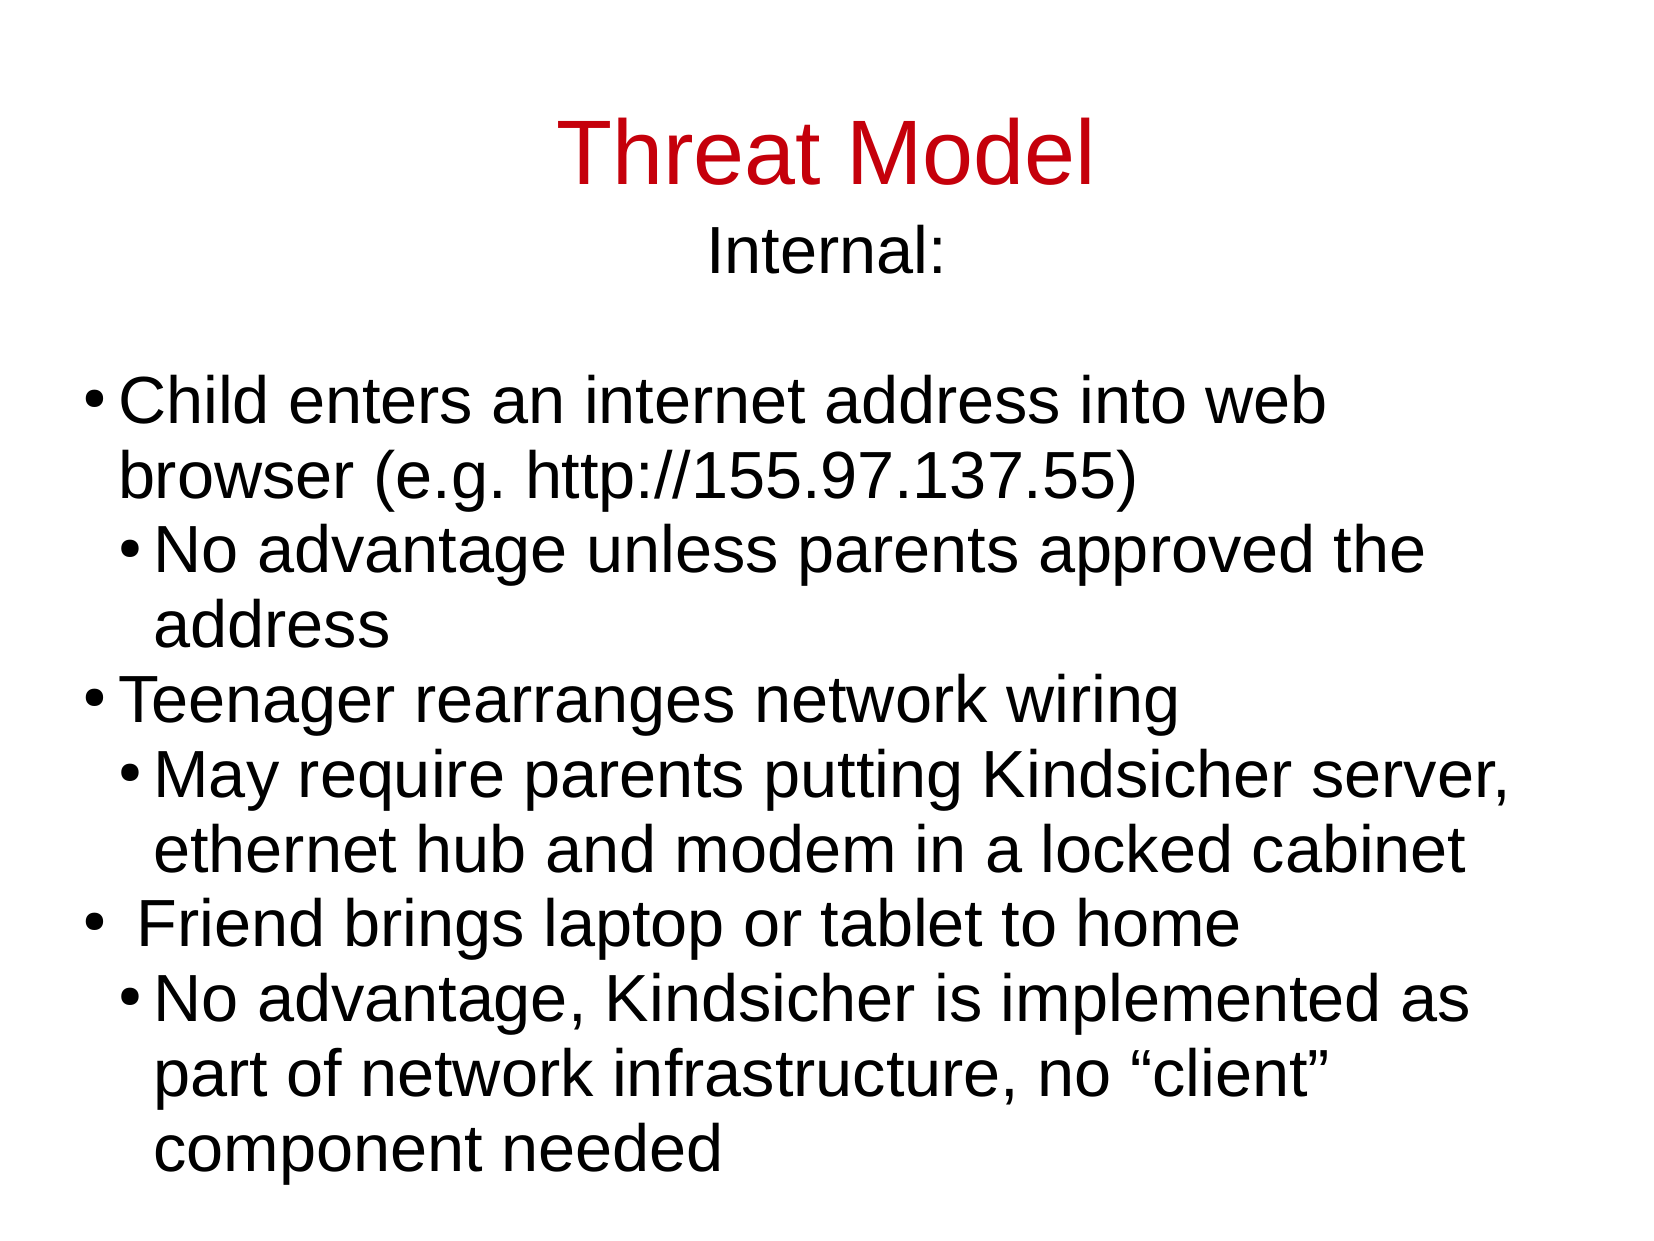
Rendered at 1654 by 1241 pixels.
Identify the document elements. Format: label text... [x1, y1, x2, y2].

subtitle Internal: Child enters an internet address into web browser (e.g. http://155.97.137.55) No advantage unless parents approved the address Teenager rearranges network wiring May require parents putting Kindsicher server, ethernet hub and modem in a locked cabinet Friend brings laptop or tablet to home No advantage, Kindsicher is implemented as part of network infrastructure, no “client” component needed [82, 213, 1571, 1186]
title Threat Model [82, 49, 1571, 213]
